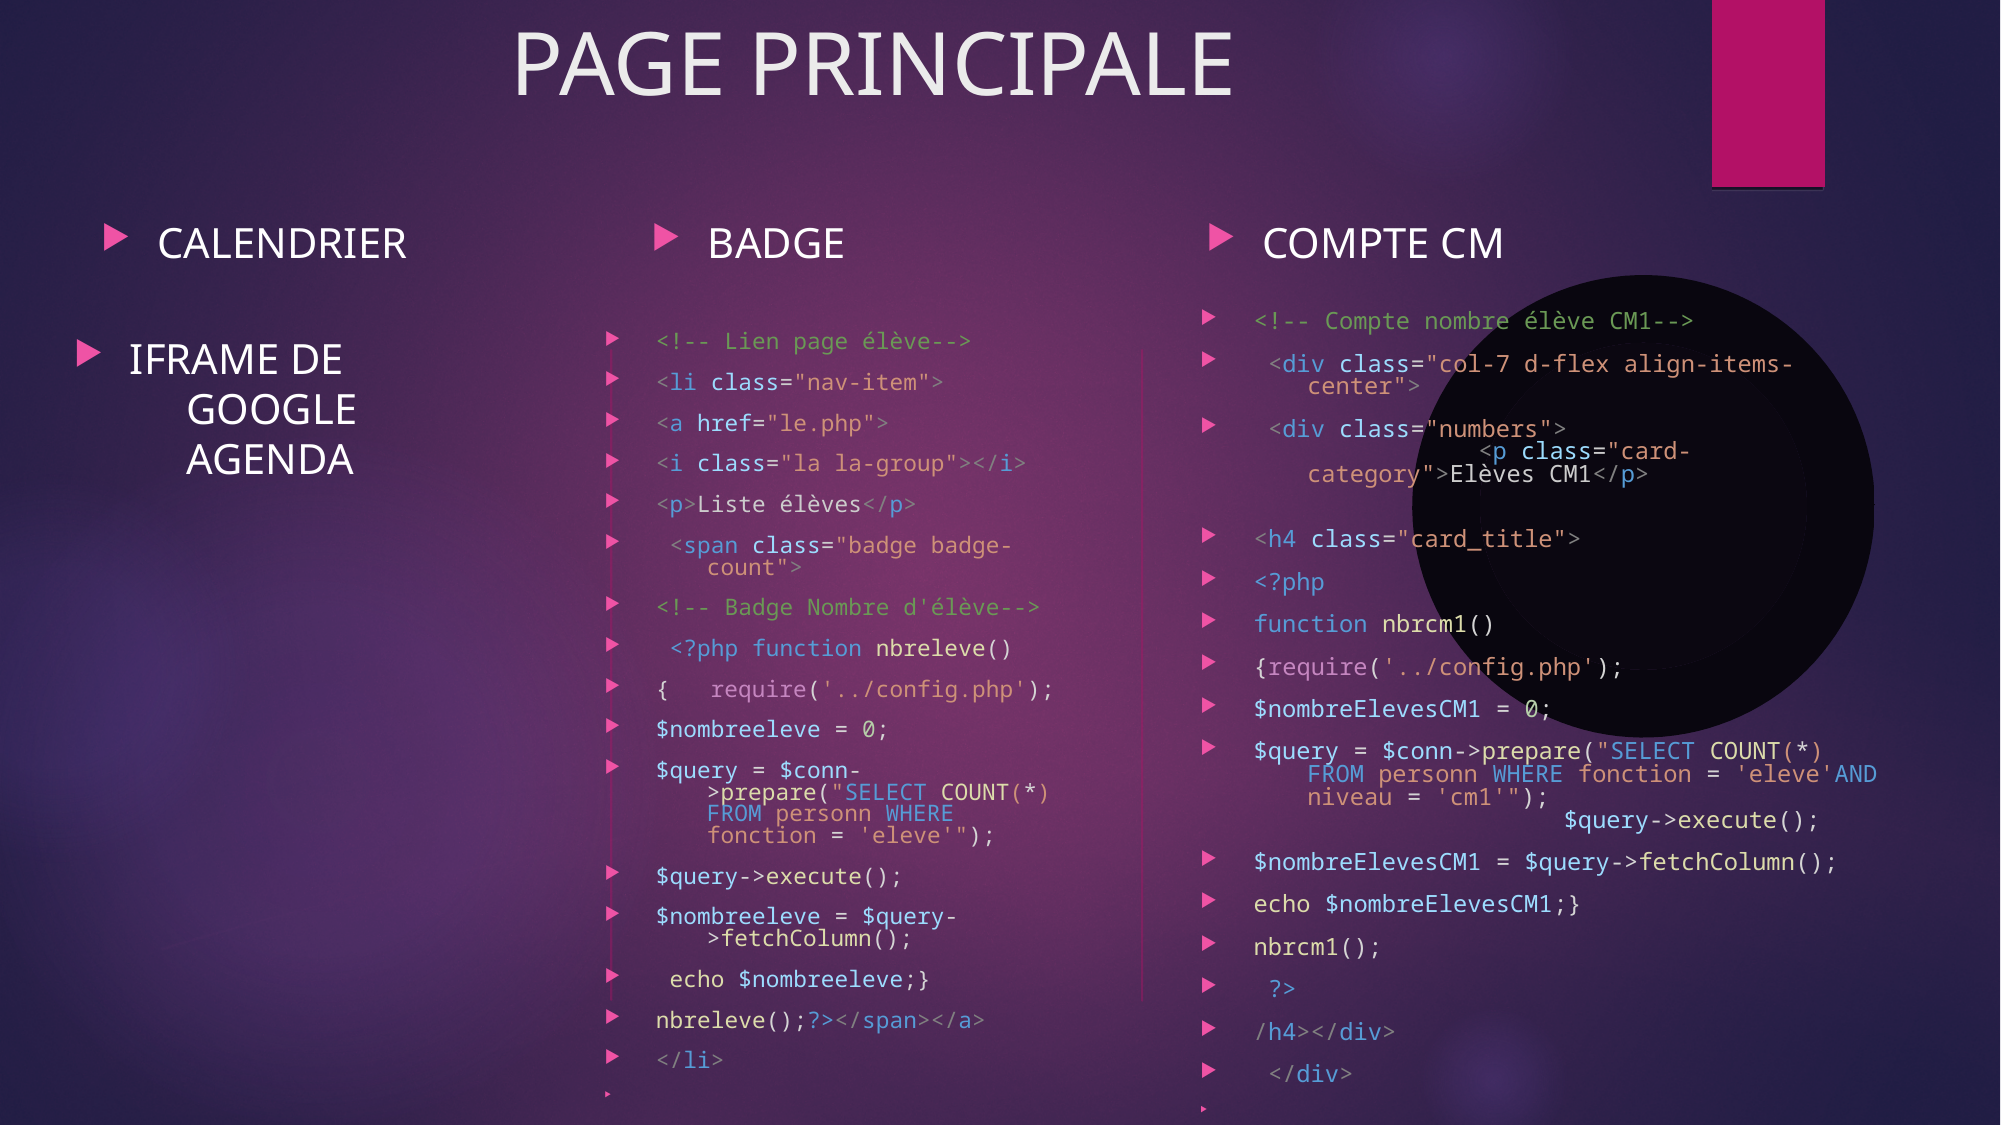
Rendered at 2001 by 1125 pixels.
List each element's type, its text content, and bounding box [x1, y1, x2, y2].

list COMPTE CM [1191, 209, 1673, 304]
list IFRAME DE GOOGLE AGENDA [58, 324, 540, 914]
list <!-- Compte nombre élève CM1--> <div class="col-7 d-flex align-items-center"> <div class="numbers"> <p class="card-category">Elèves CM1</p> <h4 class="card_title"> <?php function nbrcm1() {require('../config.php'); $nombreElevesCM1 = 0; $query = $conn->prepare("SELECT COUNT(*) FROM personn WHERE fonction = 'eleve'AND niveau = 'cm1'"); $query->execute(); $nombreElevesCM1 = $query->fetchColumn(); echo $nombreElevesCM1;} nbrcm1(); ?> /h4></div> </div> [1185, 304, 1895, 1125]
list BADGE [636, 209, 1119, 305]
list <!-- Lien page élève--> <li class="nav-item"> <a href="le.php"> <i class="la la-group"></i> <p>Liste élèves</p> <span class="badge badge-count"> <!-- Badge Nombre d'élève--> <?php function nbreleve() { require('../config.php'); $nombreeleve = 0; $query = $conn->prepare("SELECT COUNT(*) FROM personn WHERE fonction = 'eleve'"); $query->execute(); $nombreeleve = $query->fetchColumn(); echo $nombreeleve;} nbreleve();?></span></a> </li> [589, 324, 1073, 1125]
title PAGE PRINCIPALE [495, 0, 1317, 137]
list CALENDRIER [85, 209, 570, 305]
